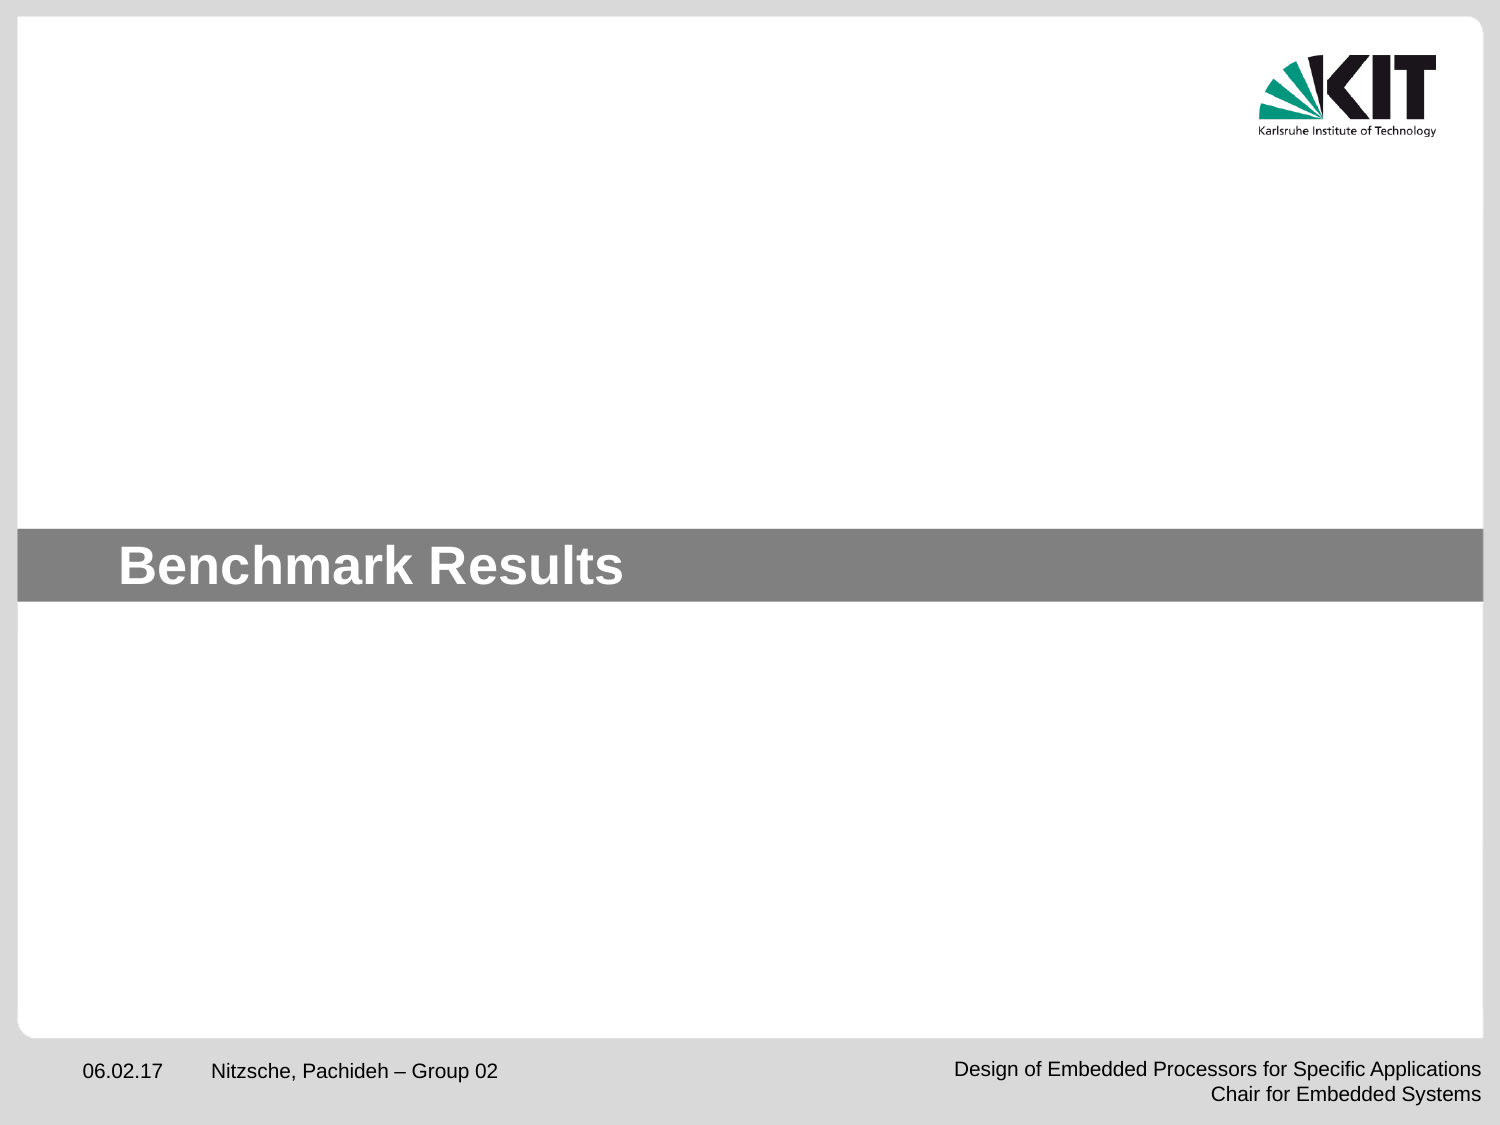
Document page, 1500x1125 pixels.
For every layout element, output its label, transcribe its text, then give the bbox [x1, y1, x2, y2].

text_box Benchmark Results [118, 442, 1394, 595]
text_box Nitzsche, Pachideh – Group 02 [211, 1057, 957, 1117]
picture [0, 0, 1500, 1125]
